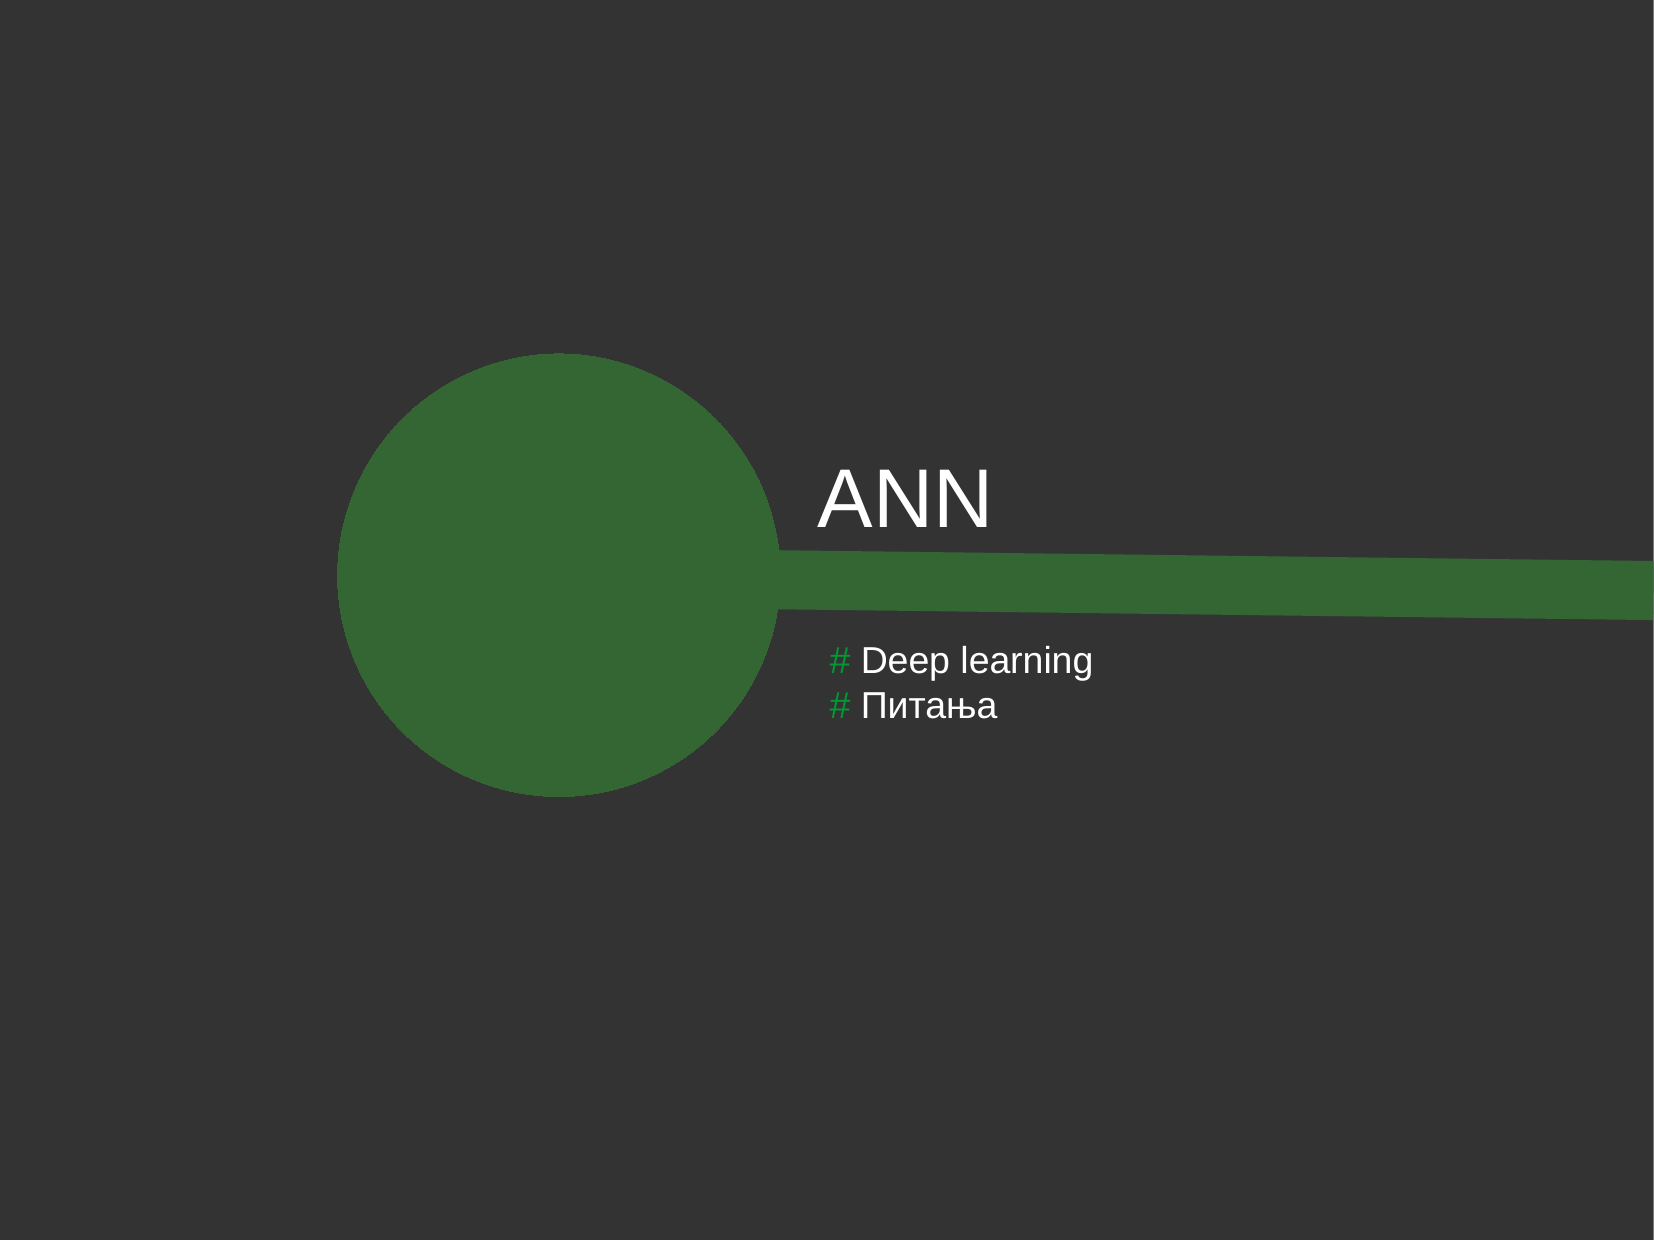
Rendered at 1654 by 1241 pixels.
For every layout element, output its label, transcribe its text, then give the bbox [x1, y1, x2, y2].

text_box [337, 353, 781, 797]
text_box # Deep learning # Питања [814, 628, 1607, 718]
text_box ANN [803, 436, 1641, 544]
